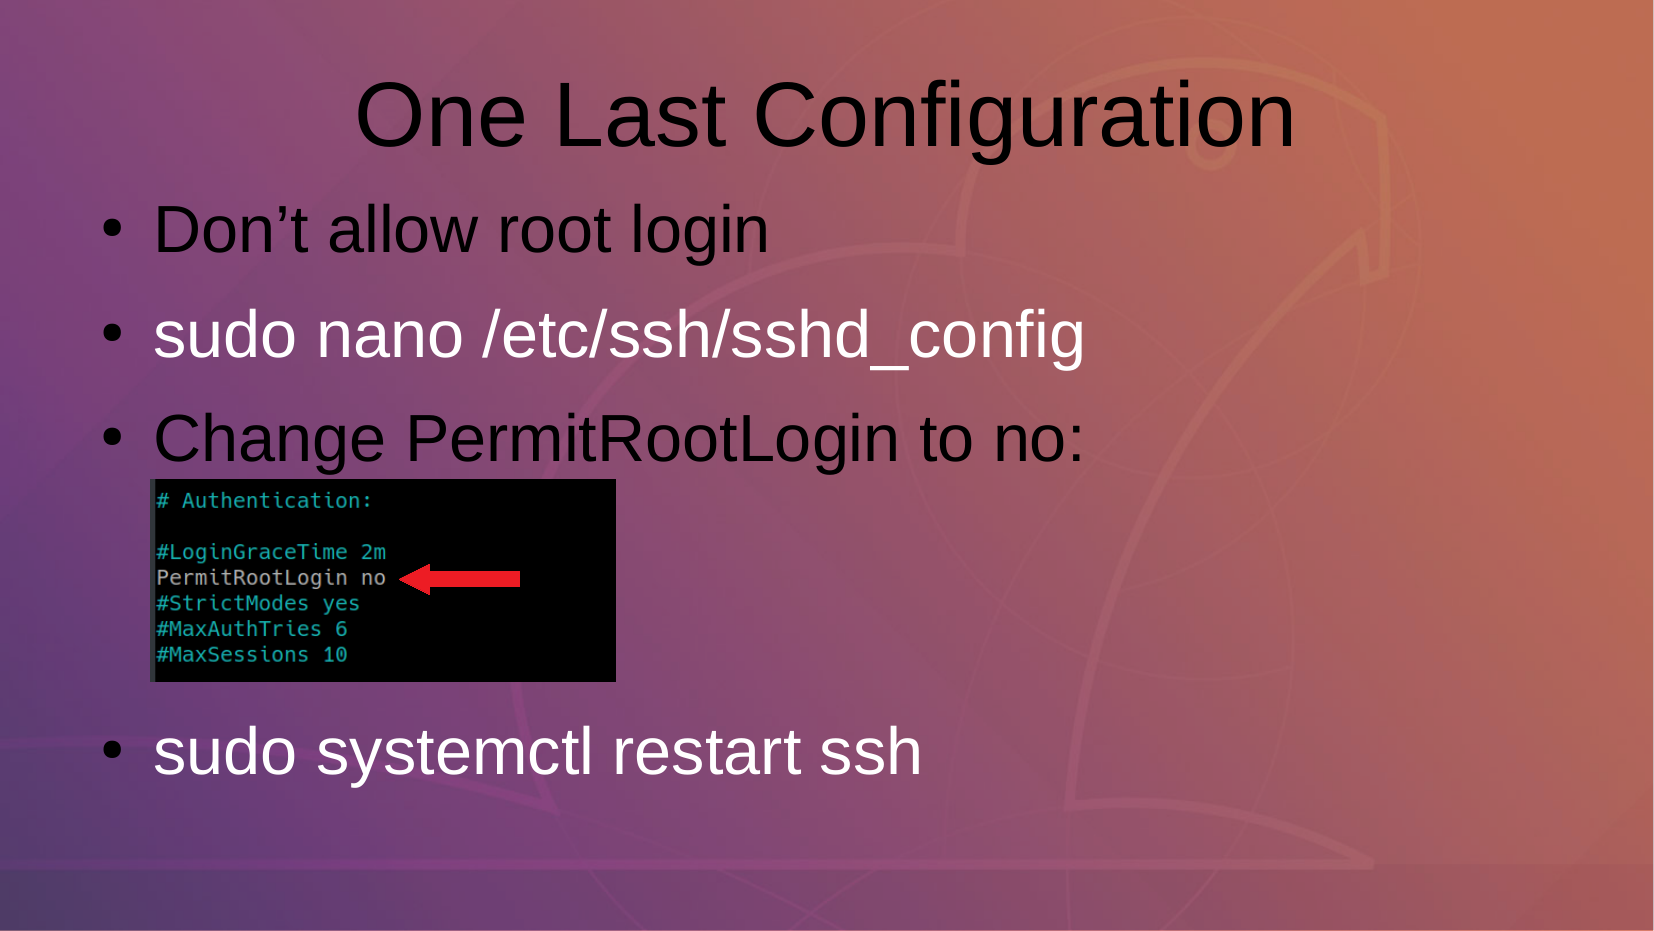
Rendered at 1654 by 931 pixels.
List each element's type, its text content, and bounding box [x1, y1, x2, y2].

picture [150, 479, 616, 682]
text_box [399, 564, 520, 595]
list Don’t allow root login sudo nano /etc/ssh/sshd_config Change PermitRootLogin to no: sudo systemctl restart ssh [82, 192, 1571, 856]
title One Last Configuration [82, 37, 1571, 192]
